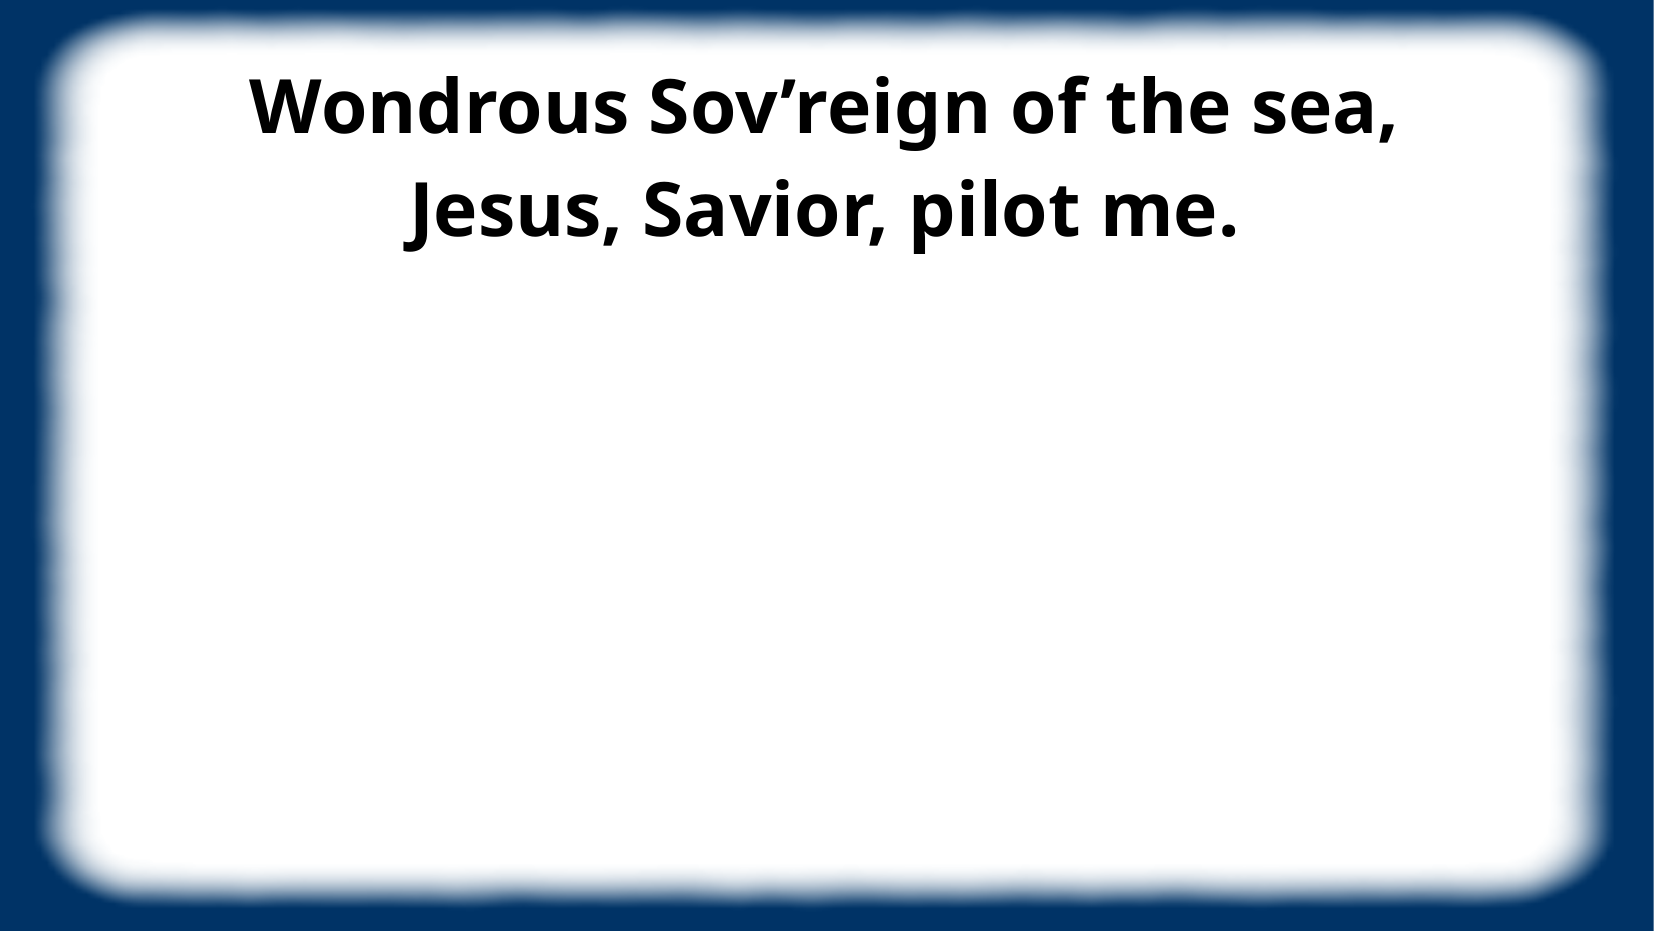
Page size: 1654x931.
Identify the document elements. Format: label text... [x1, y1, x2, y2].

picture [0, 0, 1654, 931]
text_box Wondrous Sov’reign of the sea, Jesus, Savior, pilot me. [105, 46, 1546, 301]
